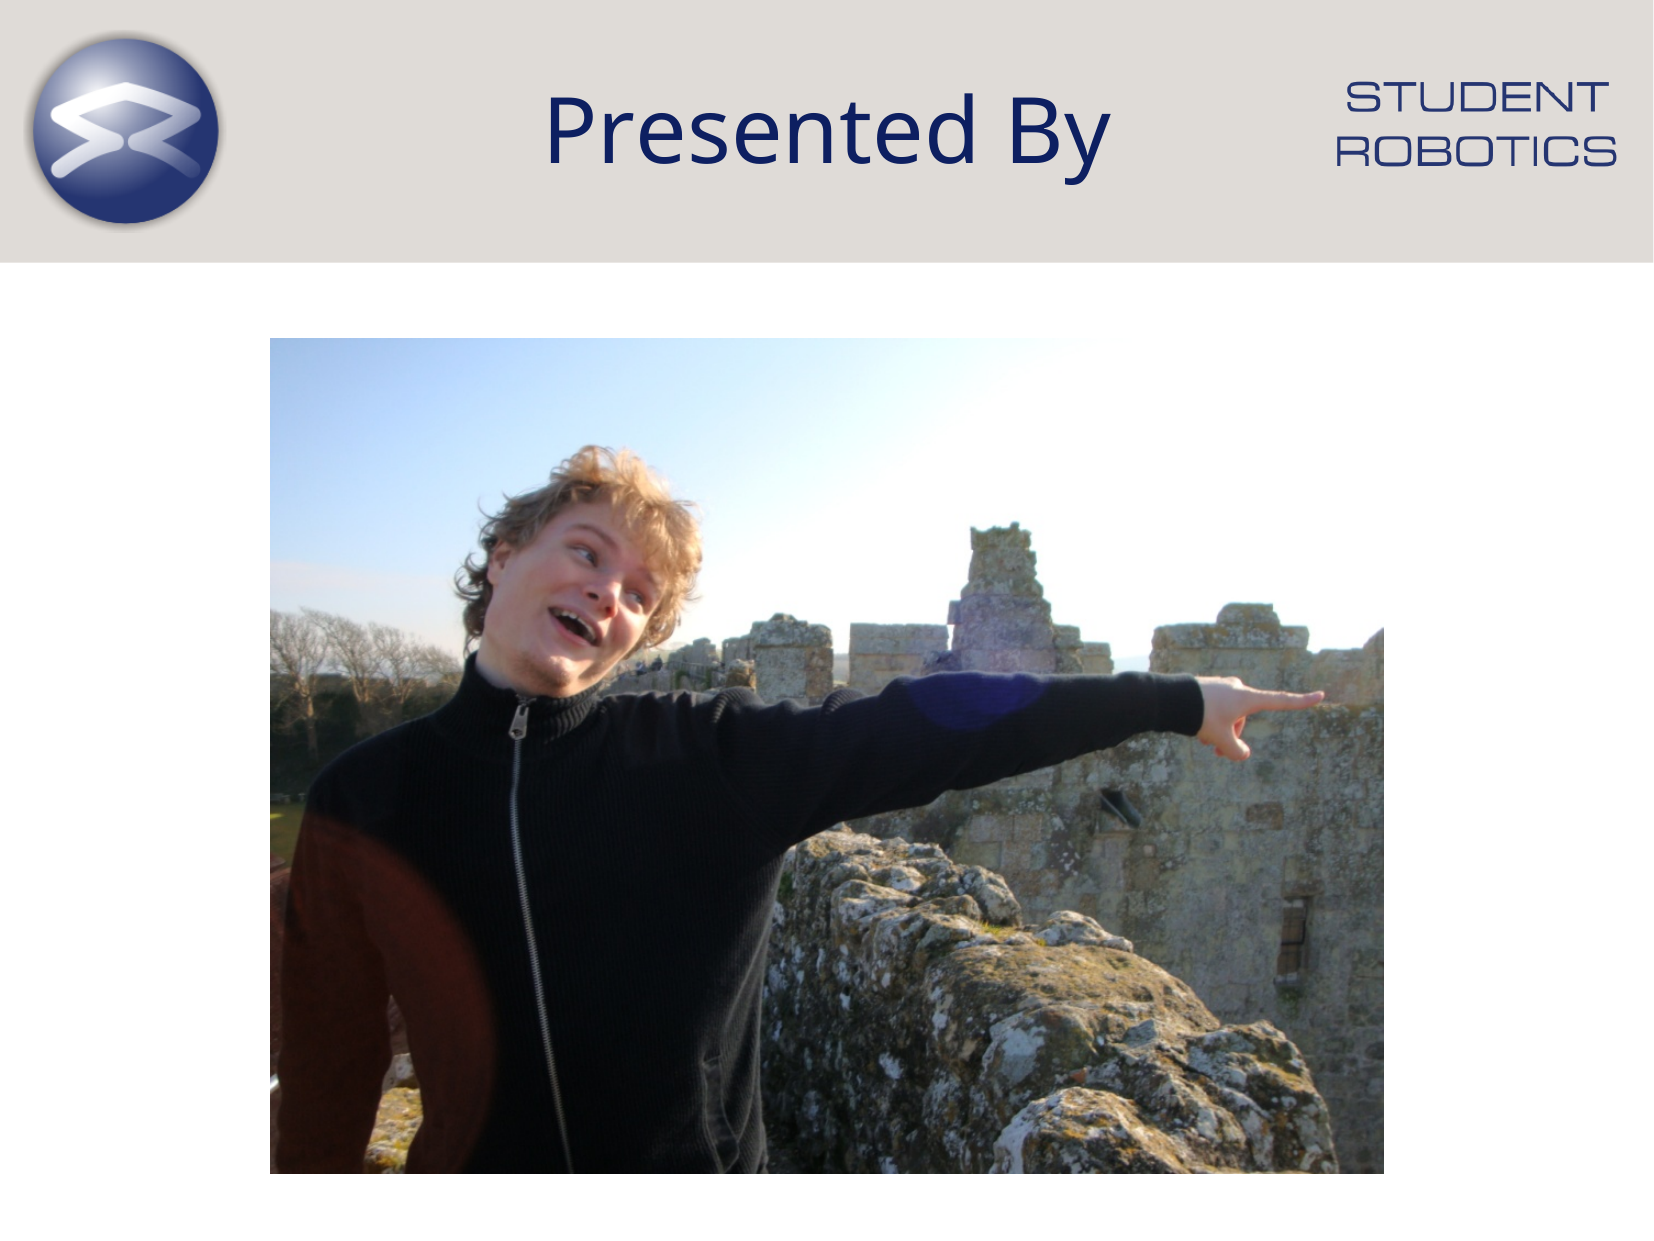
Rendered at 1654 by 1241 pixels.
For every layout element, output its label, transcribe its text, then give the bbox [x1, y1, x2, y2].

picture [1571, 68, 1633, 174]
picture [270, 338, 1384, 1174]
picture [9, 19, 82, 245]
title Presented By [82, 0, 1571, 257]
